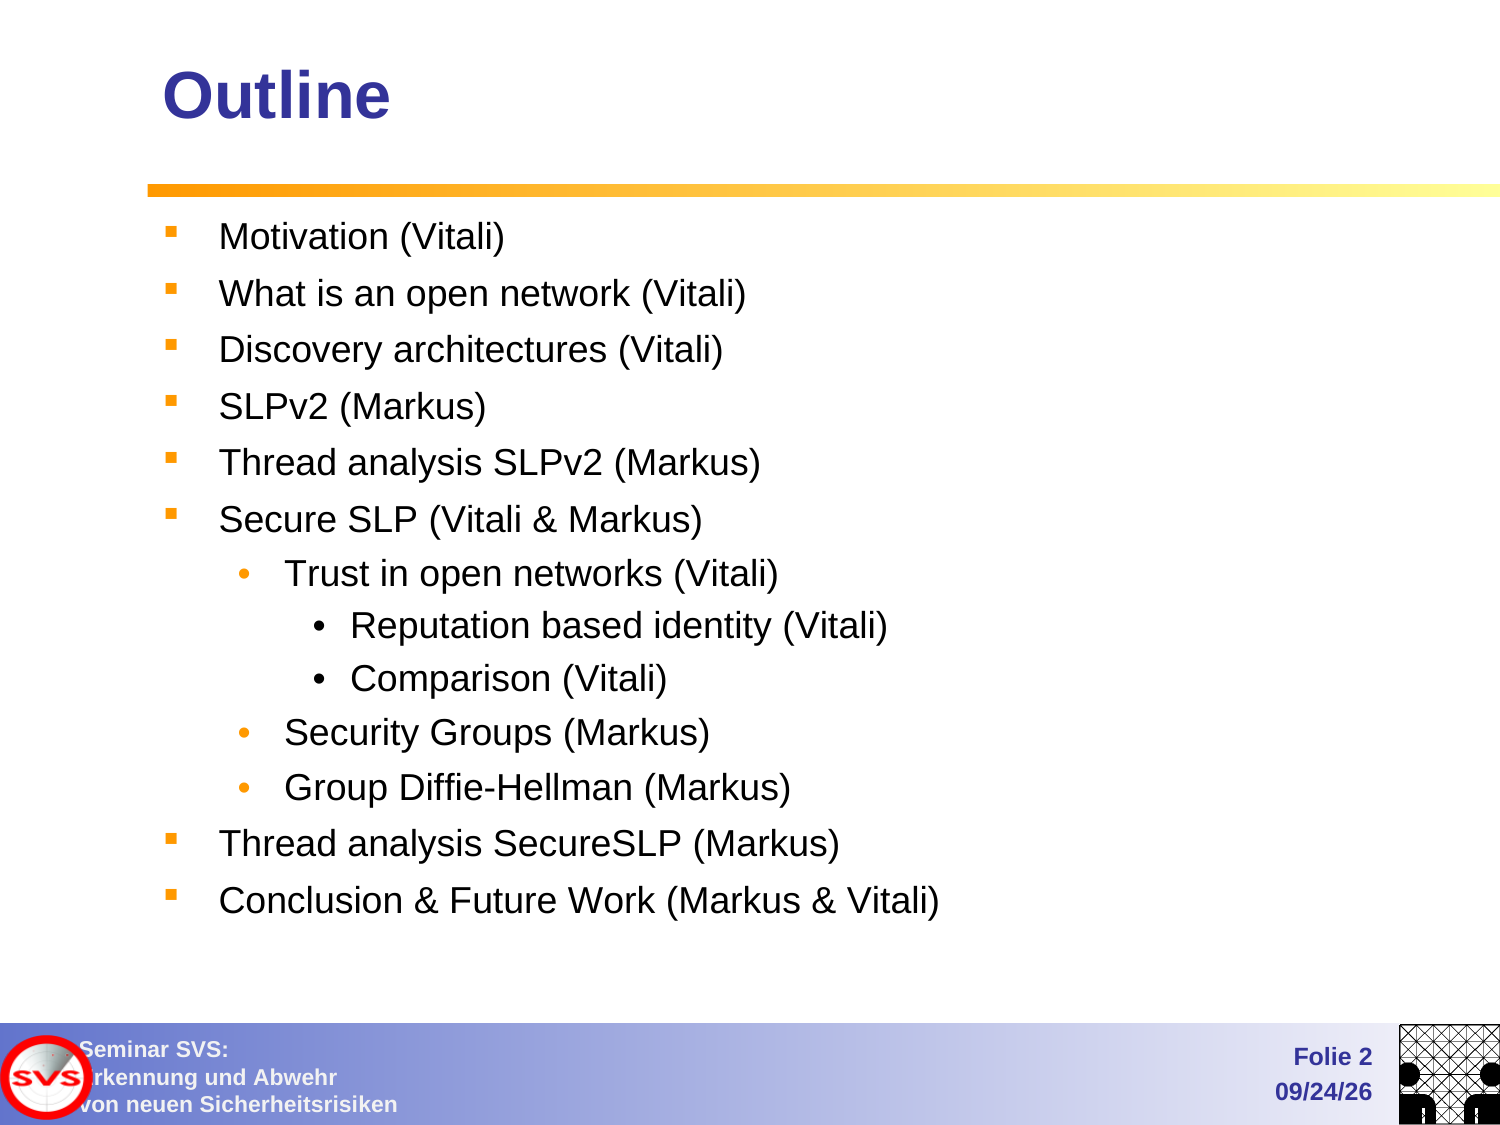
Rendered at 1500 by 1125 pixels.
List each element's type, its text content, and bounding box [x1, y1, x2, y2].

picture [1399, 1024, 1500, 1125]
title Outline [147, 18, 1427, 174]
picture [0, 1035, 93, 1120]
list Motivation (Vitali) What is an open network (Vitali) Discovery architectures (Vitali) SLPv2 (Markus) Thread analysis SLPv2 (Markus) Secure SLP (Vitali & Markus) Trust in open networks (Vitali) Reputation based identity (Vitali) Comparison (Vitali) Security Groups (Markus) Group Diffie-Hellman (Markus) Thread analysis SecureSLP (Markus) Conclusion & Future Work (Markus & Vitali) [147, 208, 1426, 951]
